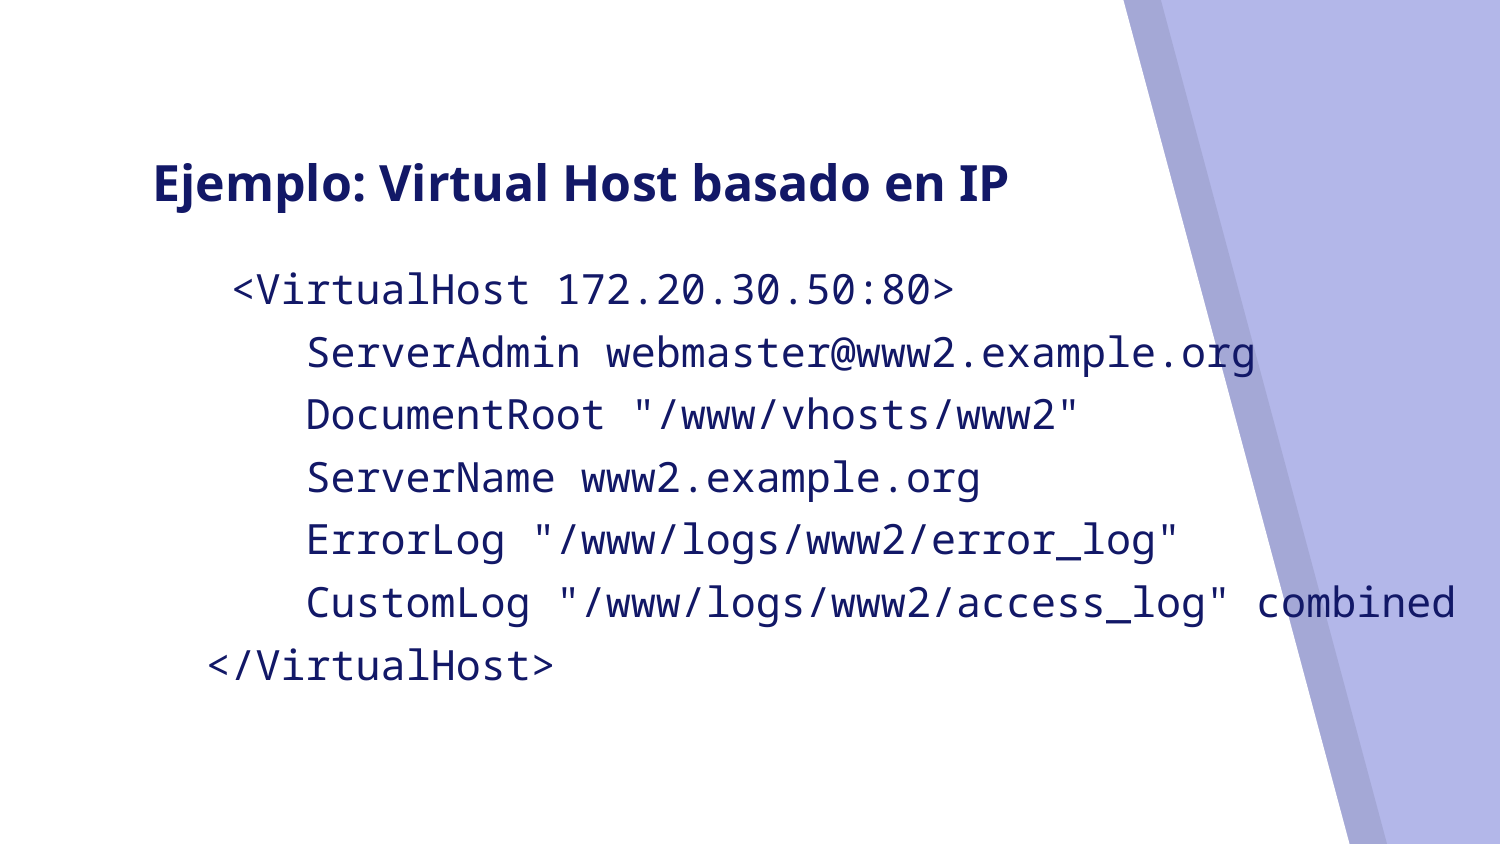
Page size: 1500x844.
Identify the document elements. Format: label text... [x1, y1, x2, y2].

title Ejemplo: Virtual Host basado en IP [137, 146, 1276, 227]
list <VirtualHost 172.20.30.50:80> ServerAdmin webmaster@www2.example.org DocumentRoot "/www/vhosts/www2" ServerName www2.example.org ErrorLog "/www/logs/www2/error_log" CustomLog "/www/logs/www2/access_log" combined </VirtualHost> [190, 248, 1500, 497]
